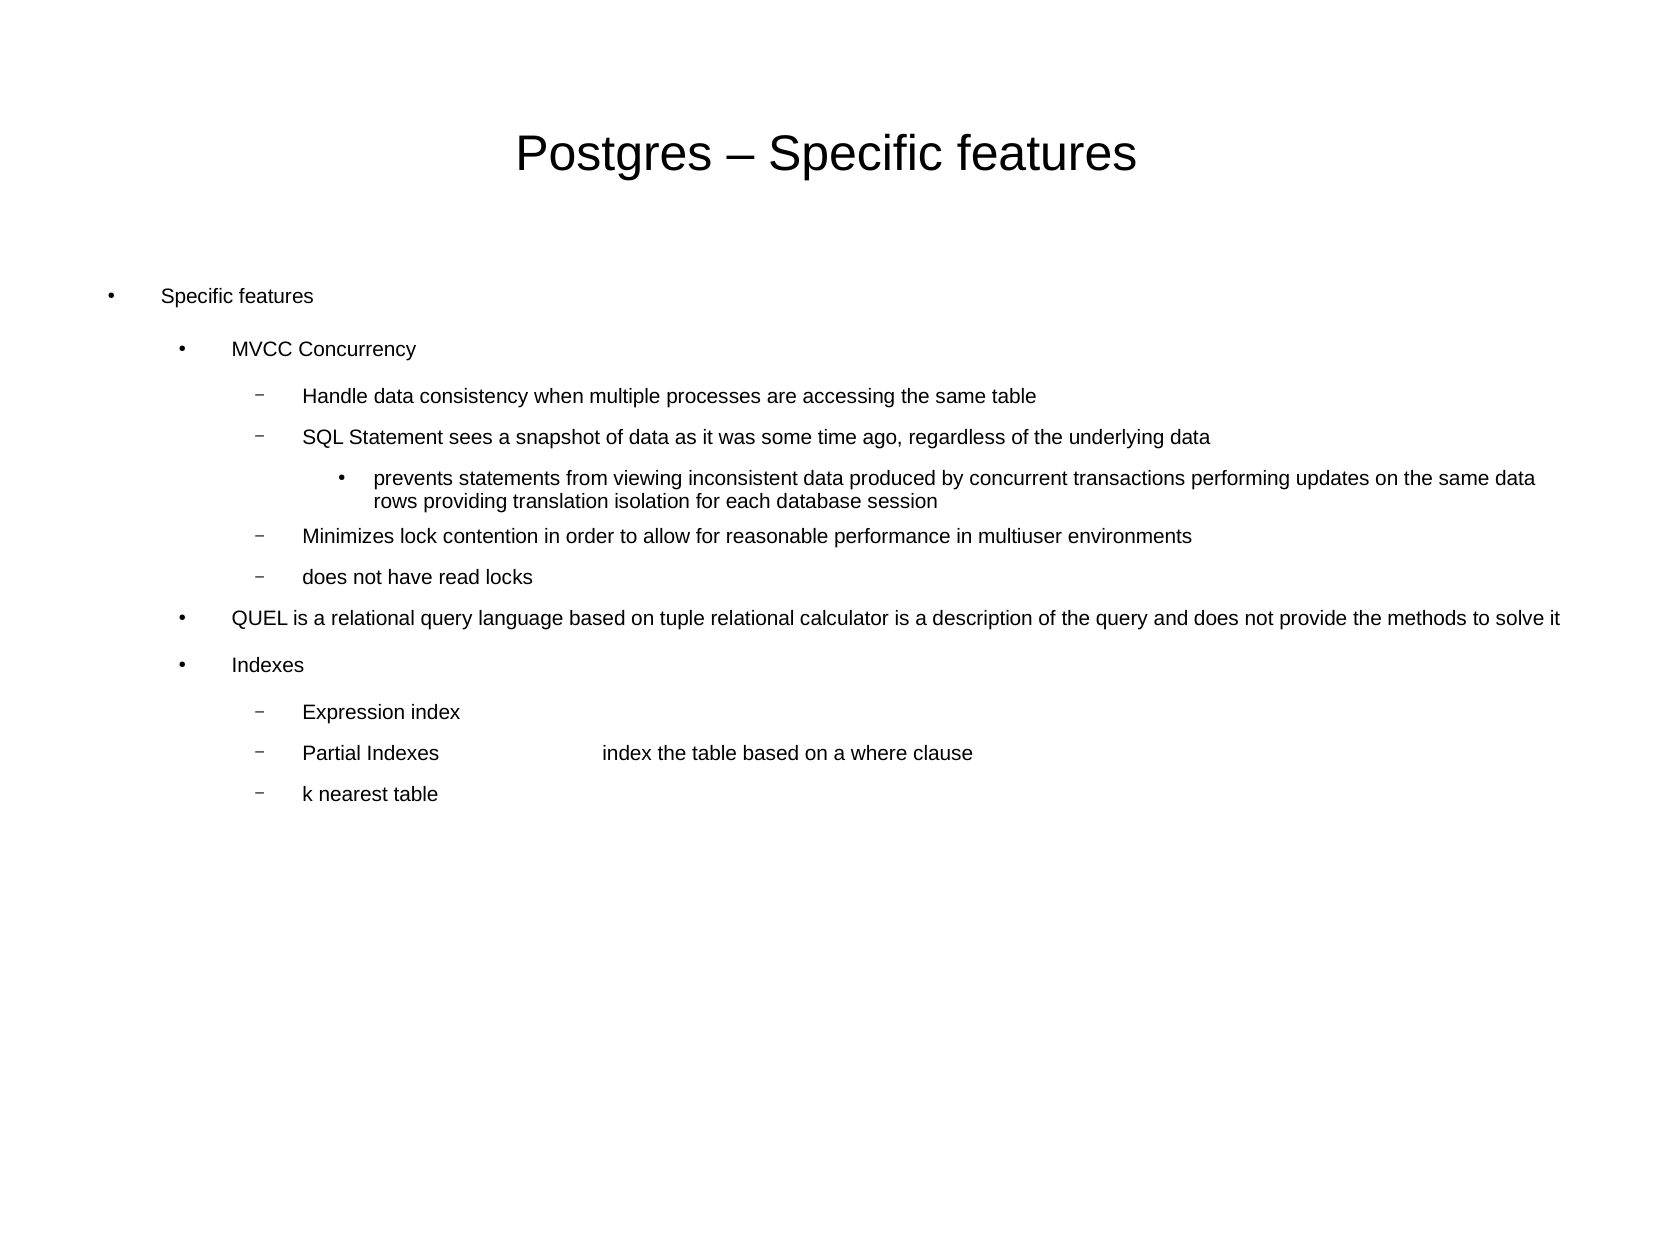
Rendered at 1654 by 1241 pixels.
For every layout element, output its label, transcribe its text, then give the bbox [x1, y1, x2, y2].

title Postgres – Specific features [82, 49, 1571, 257]
list Specific features MVCC Concurrency Handle data consistency when multiple processes are accessing the same table SQL Statement sees a snapshot of data as it was some time ago, regardless of the underlying data prevents statements from viewing inconsistent data produced by concurrent transactions performing updates on the same data rows providing translation isolation for each database session Minimizes lock contention in order to allow for reasonable performance in multiuser environments does not have read locks QUEL is a relational query language based on tuple relational calculator is a description of the query and does not provide the methods to solve it Indexes Expression index Partial Indexes index the table based on a where clause k nearest table [90, 285, 1583, 1150]
